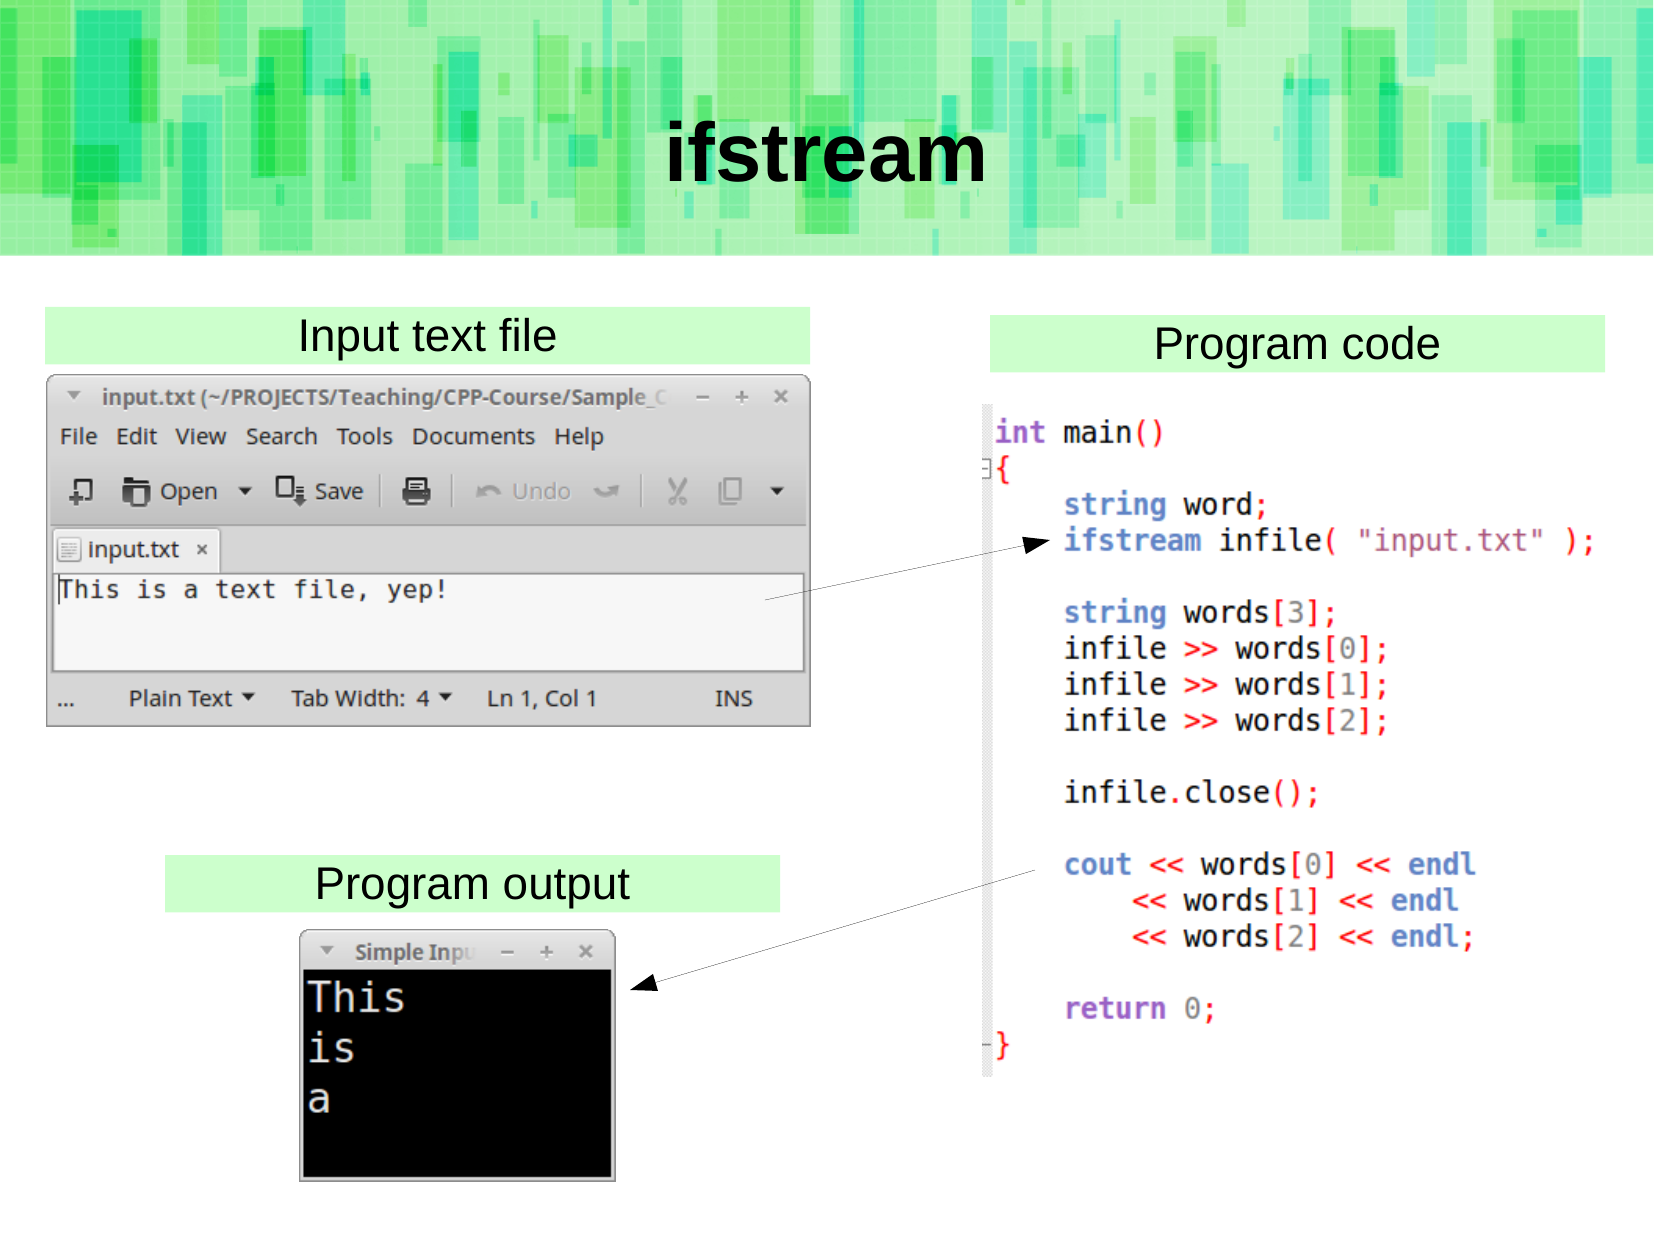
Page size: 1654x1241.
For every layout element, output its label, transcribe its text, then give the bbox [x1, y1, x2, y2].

picture [0, 0, 1654, 1241]
text_box Program output [165, 855, 781, 913]
text_box Program code [990, 315, 1606, 373]
title ifstream [82, 49, 1571, 257]
text_box Input text file [45, 306, 811, 365]
